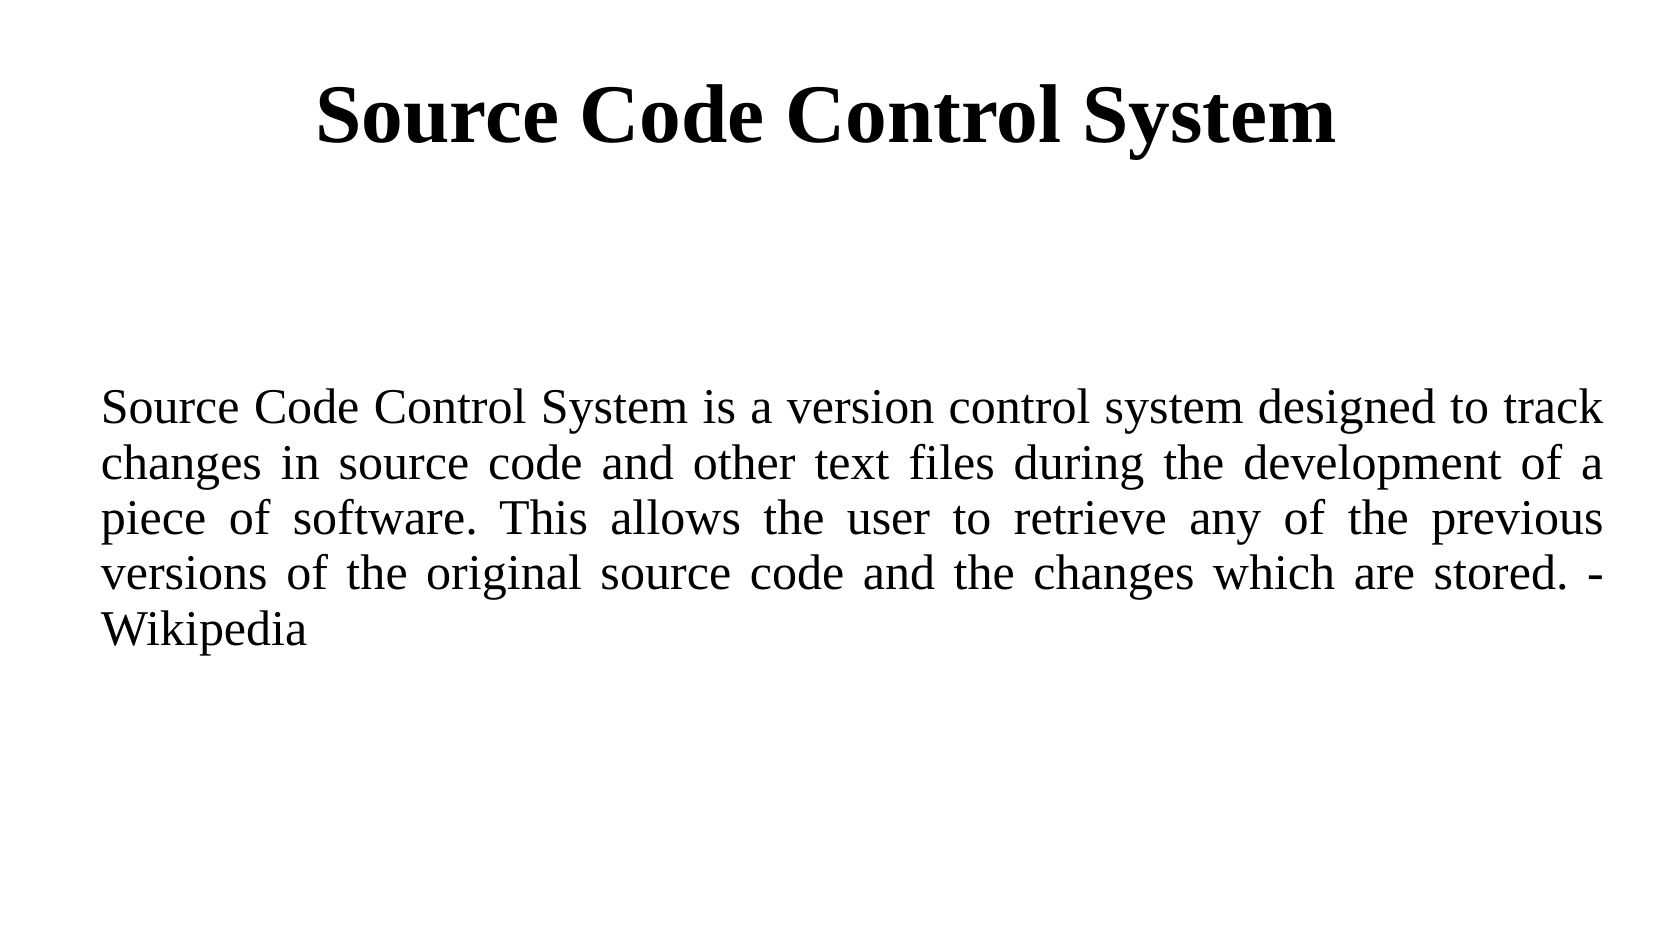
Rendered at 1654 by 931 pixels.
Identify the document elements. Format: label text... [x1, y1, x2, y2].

list Source Code Control System is a version control system designed to track changes in source code and other text files during the development of a piece of software. This allows the user to retrieve any of the previous versions of the original source code and the changes which are stored. -Wikipedia [30, 210, 1606, 826]
title Source Code Control System [82, 37, 1571, 193]
